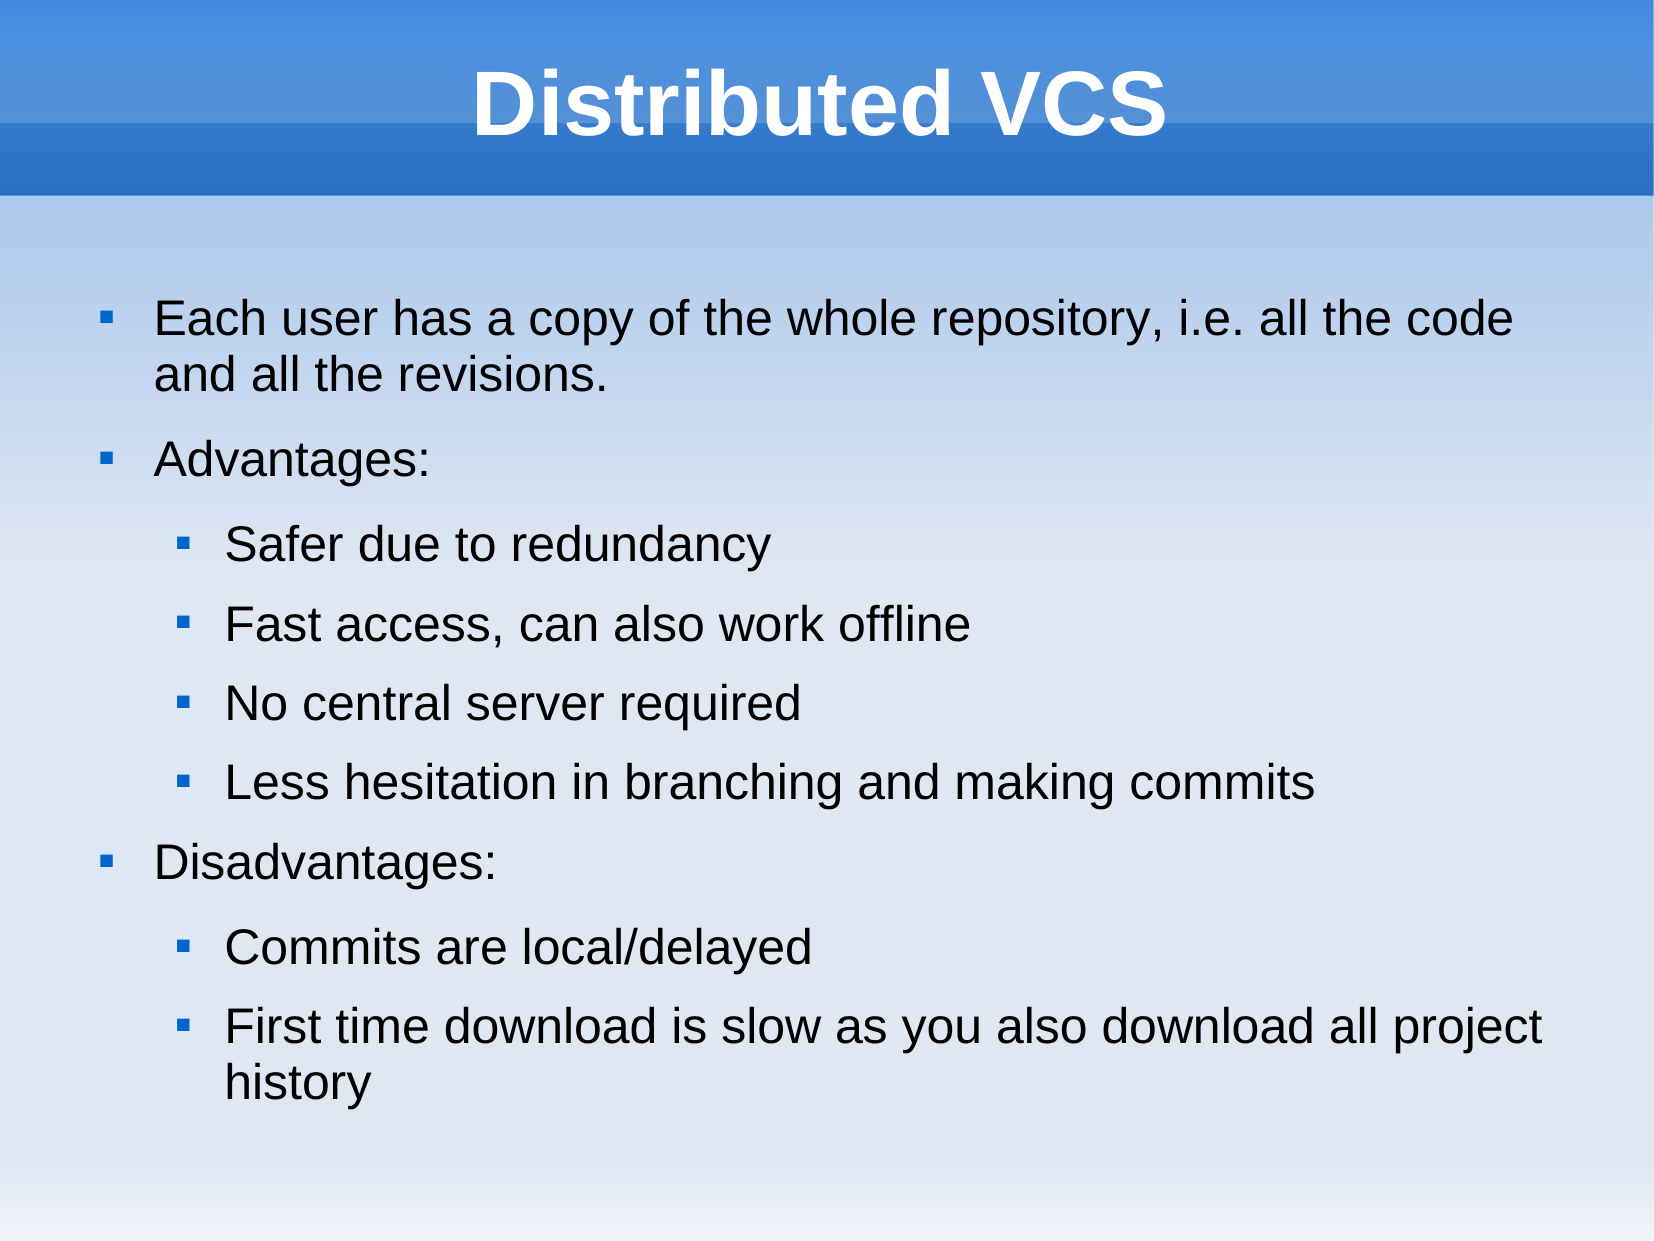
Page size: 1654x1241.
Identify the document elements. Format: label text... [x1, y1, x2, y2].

title Distributed VCS [76, 0, 1565, 208]
picture [0, 0, 1654, 1241]
list Each user has a copy of the whole repository, i.e. all the code and all the revisions. Advantages: Safer due to redundancy Fast access, can also work offline No central server required Less hesitation in branching and making commits Disadvantages: Commits are local/delayed First time download is slow as you also download all project history [82, 290, 1571, 1117]
